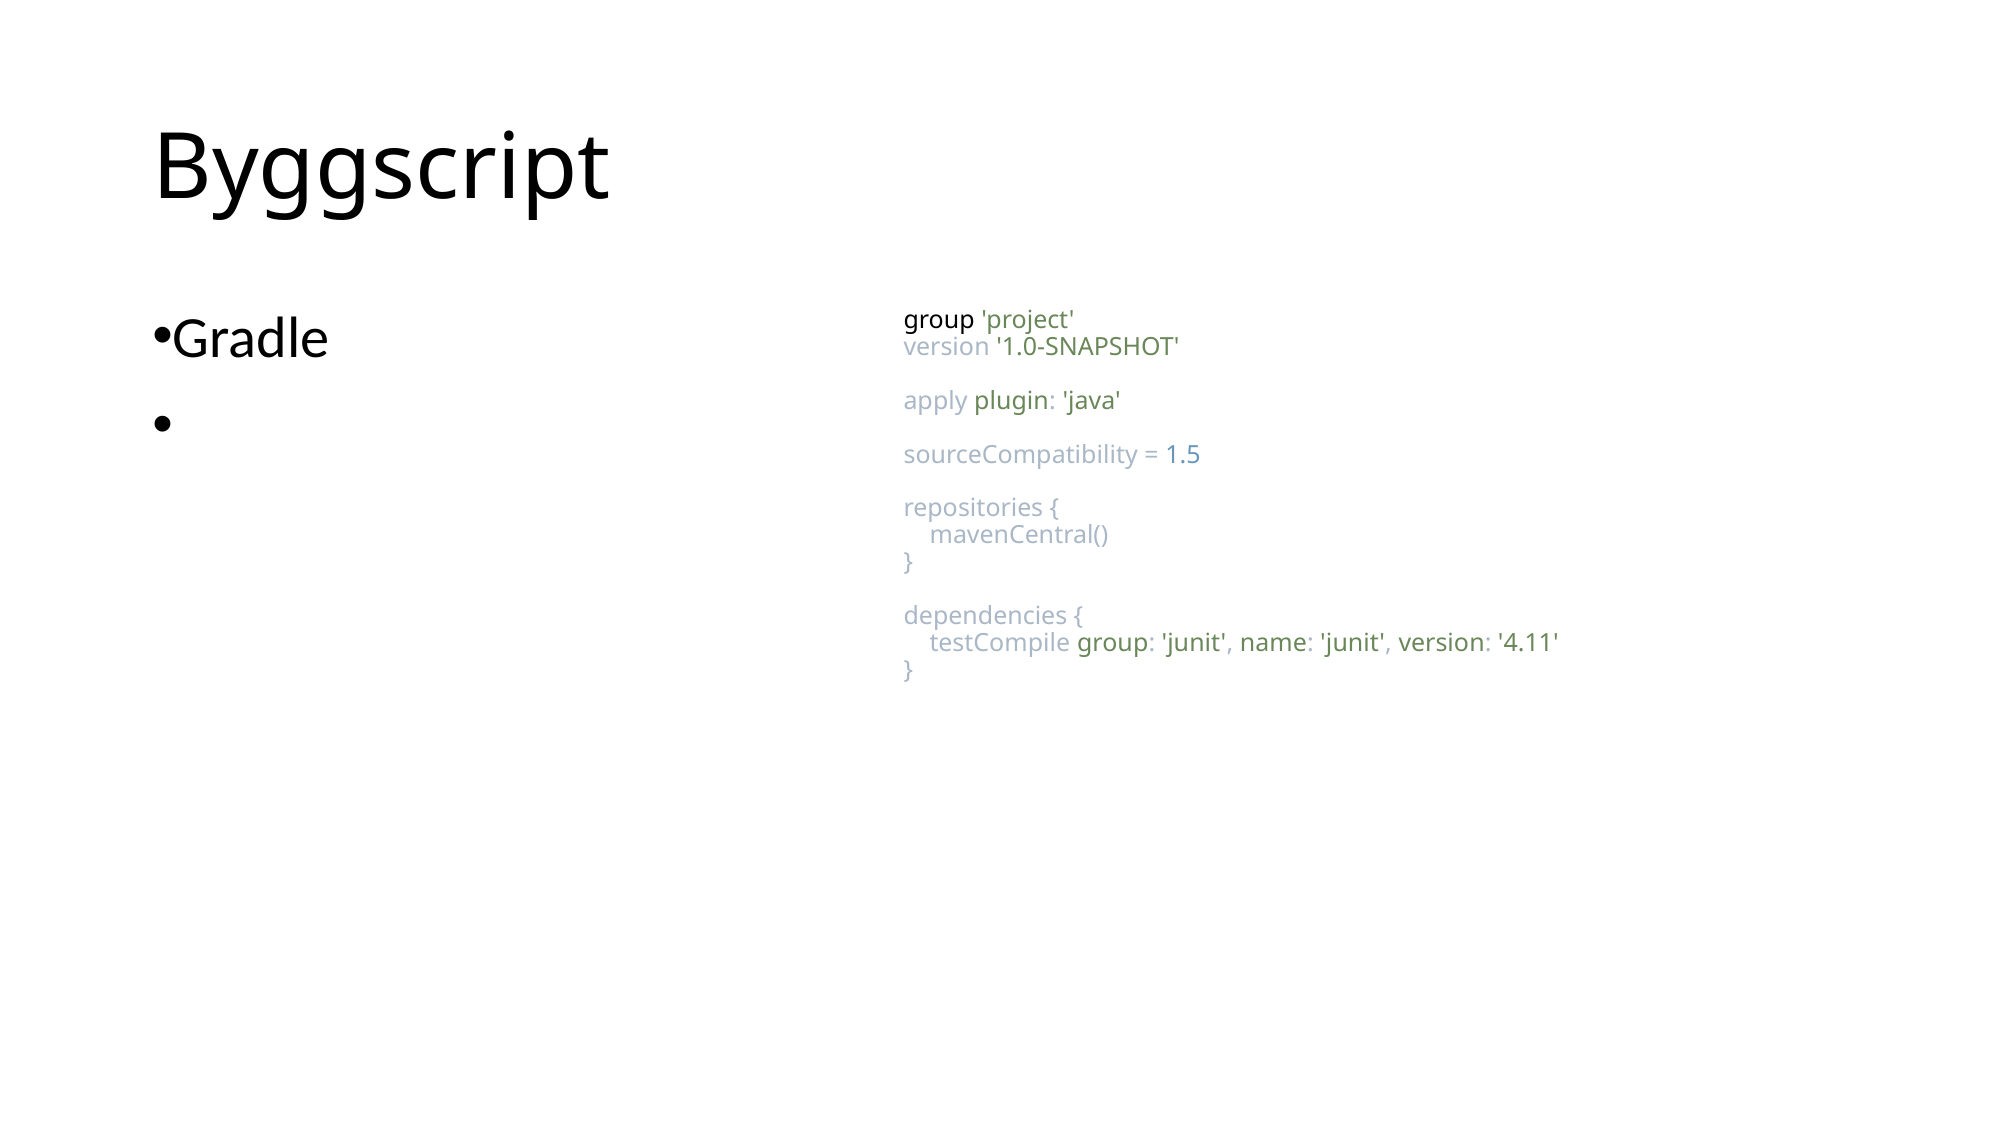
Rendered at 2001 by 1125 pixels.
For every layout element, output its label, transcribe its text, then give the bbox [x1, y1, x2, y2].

title Byggscript [137, 59, 1863, 278]
list group 'project' version '1.0-SNAPSHOT' apply plugin: 'java' sourceCompatibility = 1.5 repositories { mavenCentral() } dependencies { testCompile group: 'junit', name: 'junit', version: '4.11' } [888, 299, 1739, 1014]
list Gradle [137, 299, 888, 1014]
